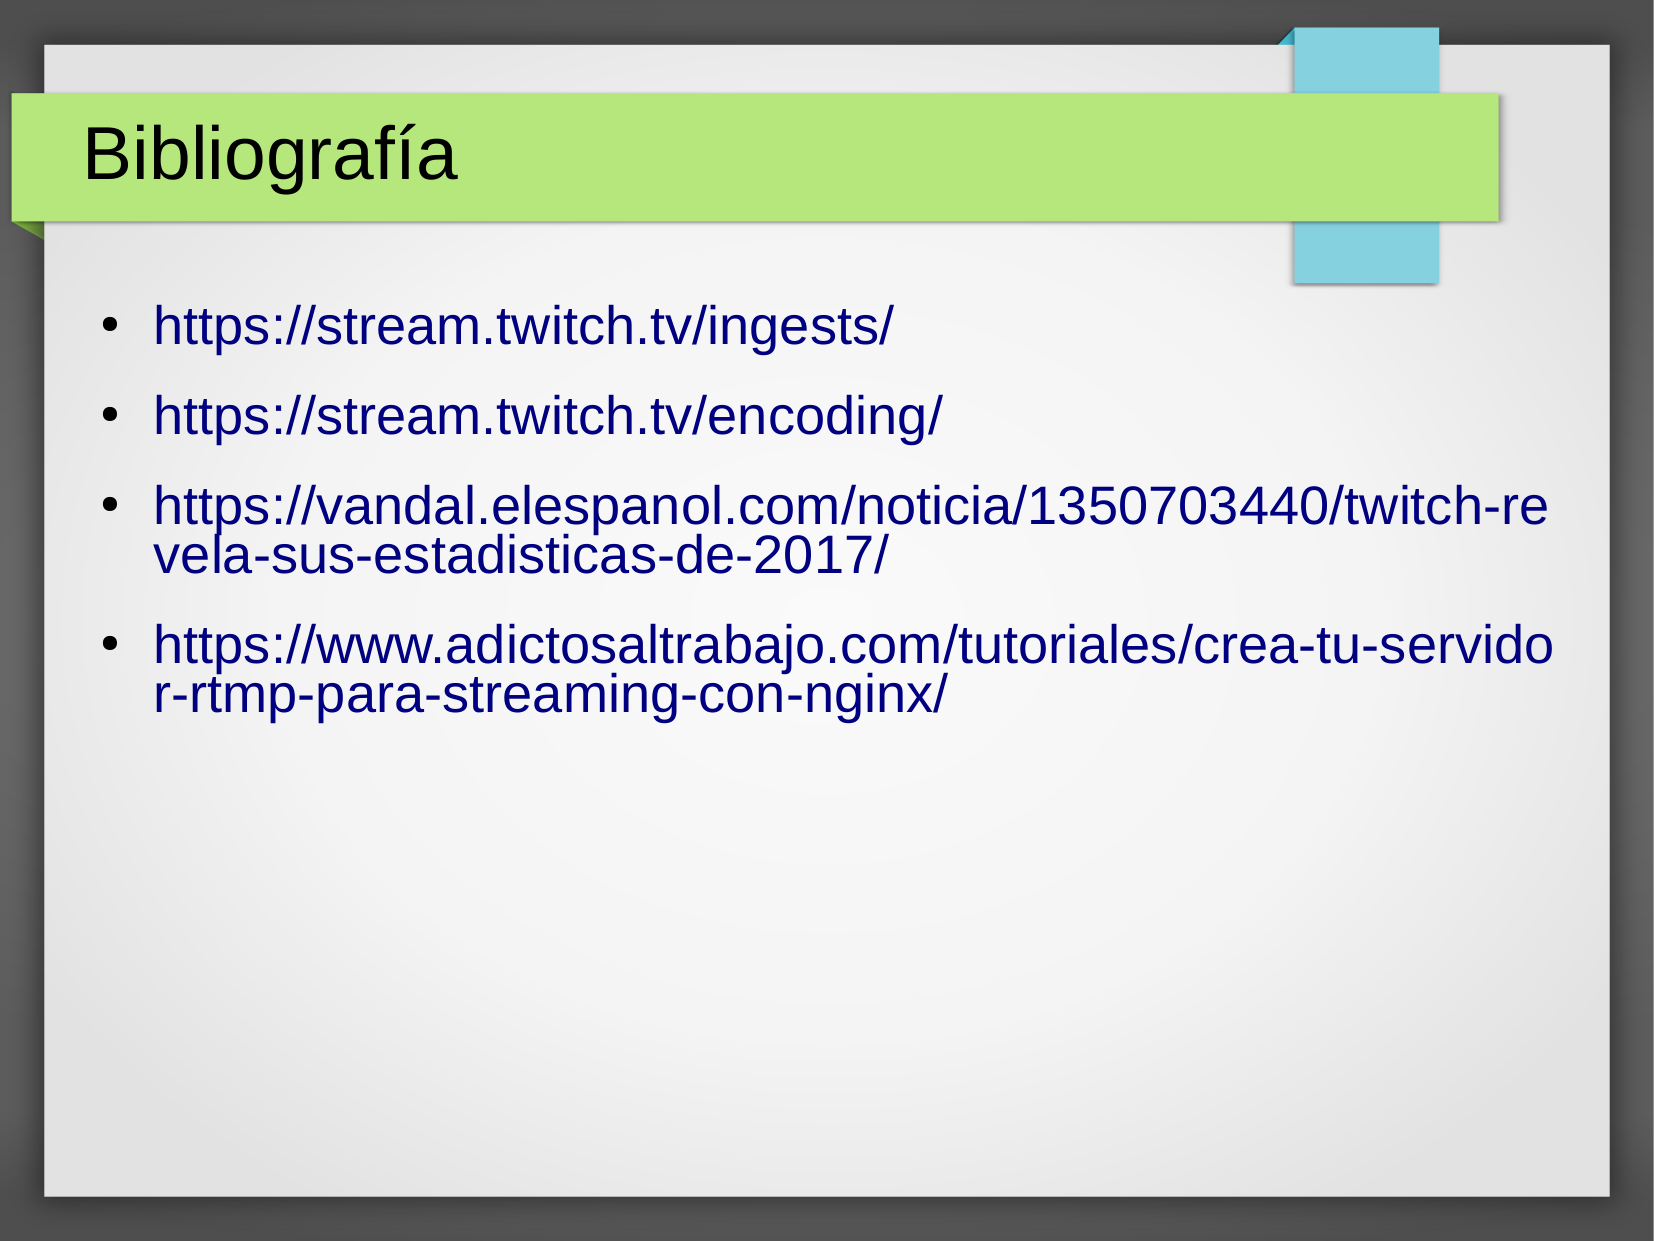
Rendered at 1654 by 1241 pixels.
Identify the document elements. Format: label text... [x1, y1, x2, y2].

title Bibliografía [82, 94, 1264, 213]
picture [0, 0, 1654, 1241]
list https://stream.twitch.tv/ingests/ https://stream.twitch.tv/encoding/ https://vandal.elespanol.com/noticia/1350703440/twitch-revela-sus-estadisticas-de-2017/ https://www.adictosaltrabajo.com/tutoriales/crea-tu-servidor-rtmp-para-streaming-con-nginx/ [82, 295, 1571, 1015]
